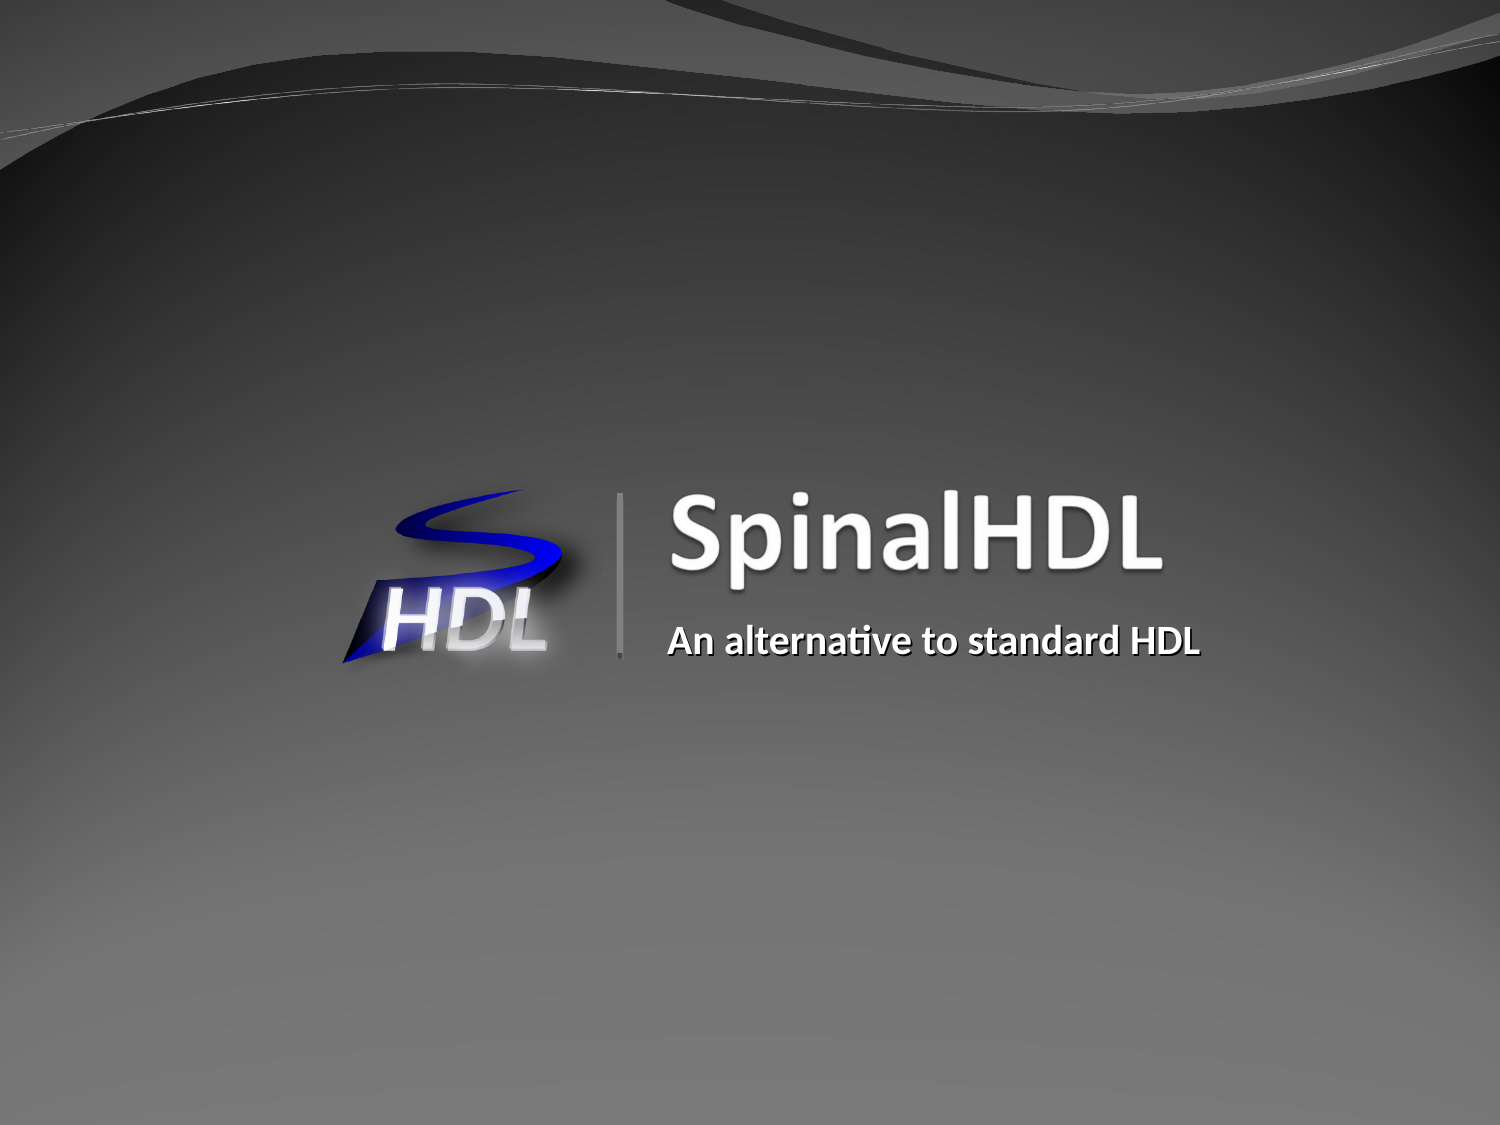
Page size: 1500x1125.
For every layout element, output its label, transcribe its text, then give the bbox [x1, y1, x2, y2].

text_box An alternative to standard HDL [667, 604, 1258, 1125]
picture [0, 0, 1500, 1125]
